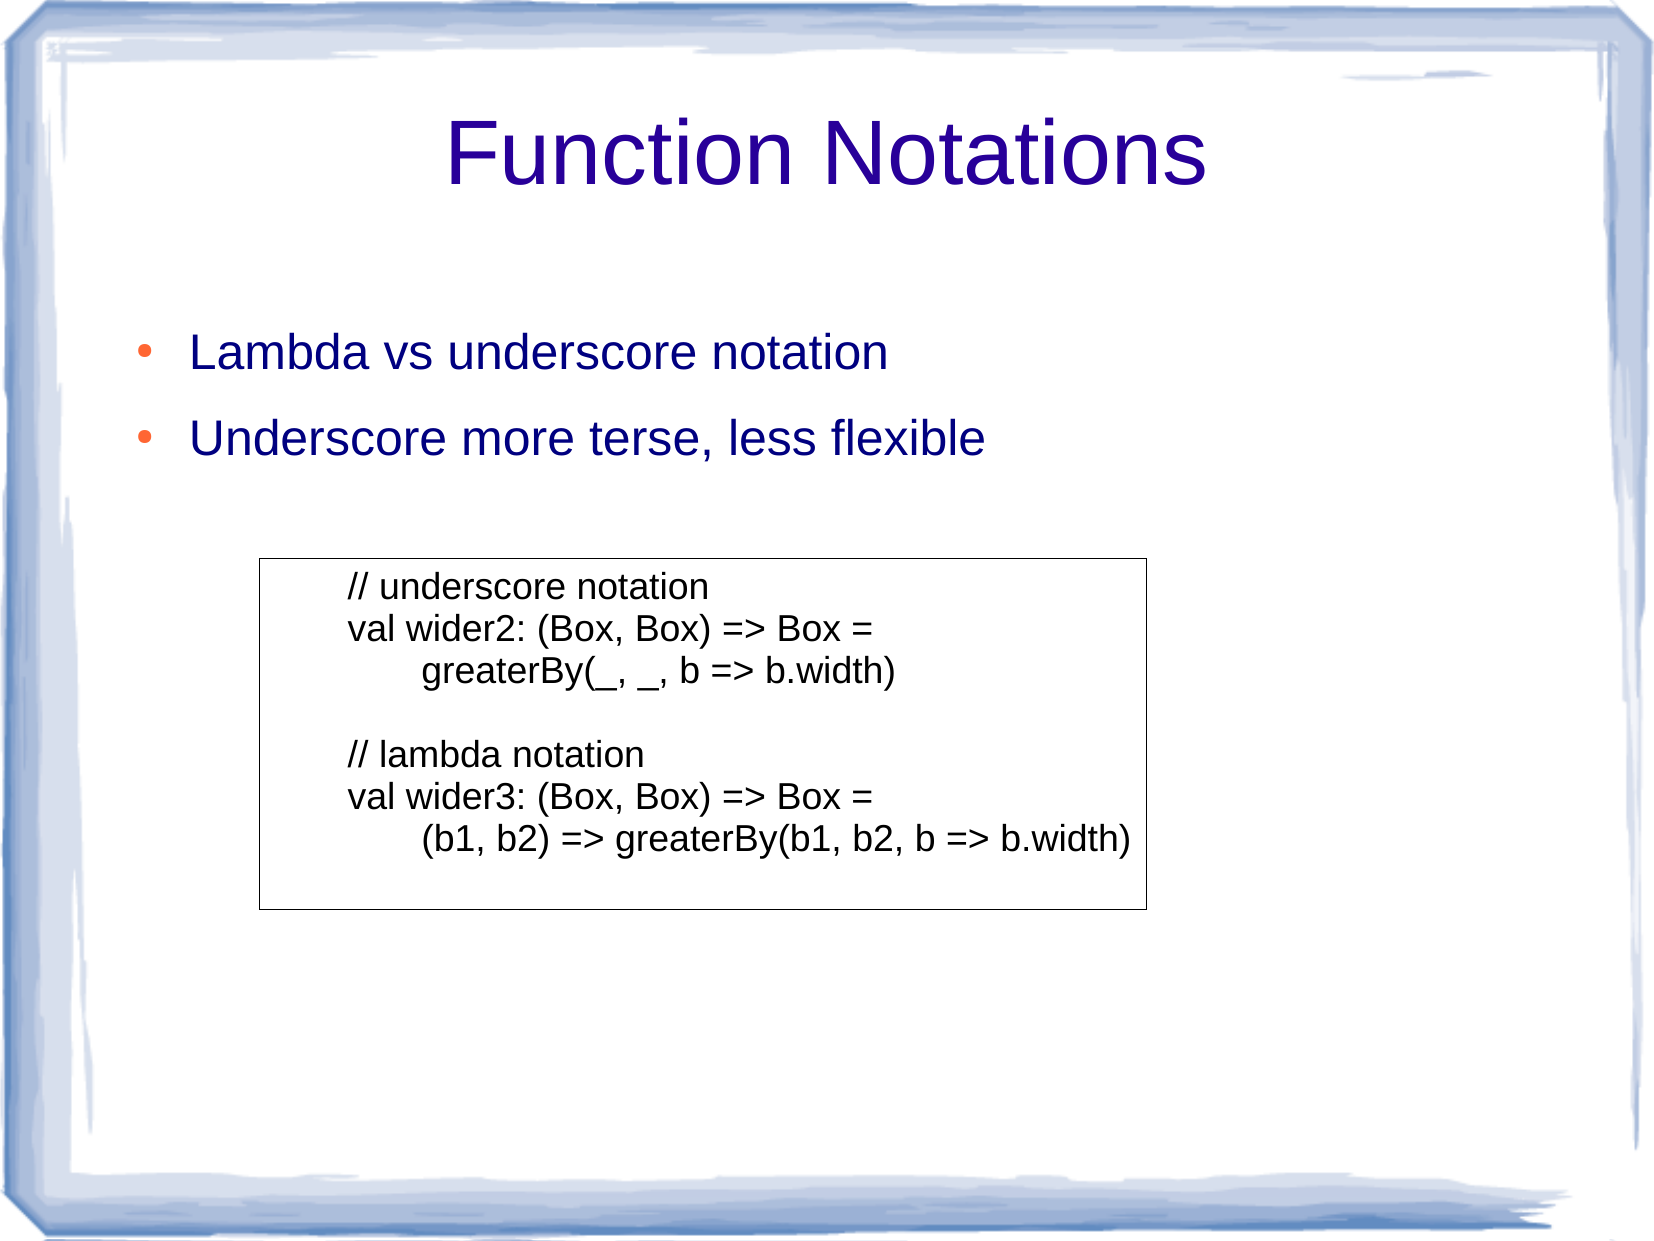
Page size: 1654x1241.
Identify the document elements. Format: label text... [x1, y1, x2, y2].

title Function Notations [82, 49, 1571, 257]
picture [0, 0, 1654, 1241]
list Lambda vs underscore notation Underscore more terse, less flexible [118, 324, 1571, 1030]
text_box // underscore notation val wider2: (Box, Box) => Box = greaterBy(_, _, b => b.width) // lambda notation val wider3: (Box, Box) => Box = (b1, b2) => greaterBy(b1, b2, b => b.width) [259, 558, 1146, 910]
